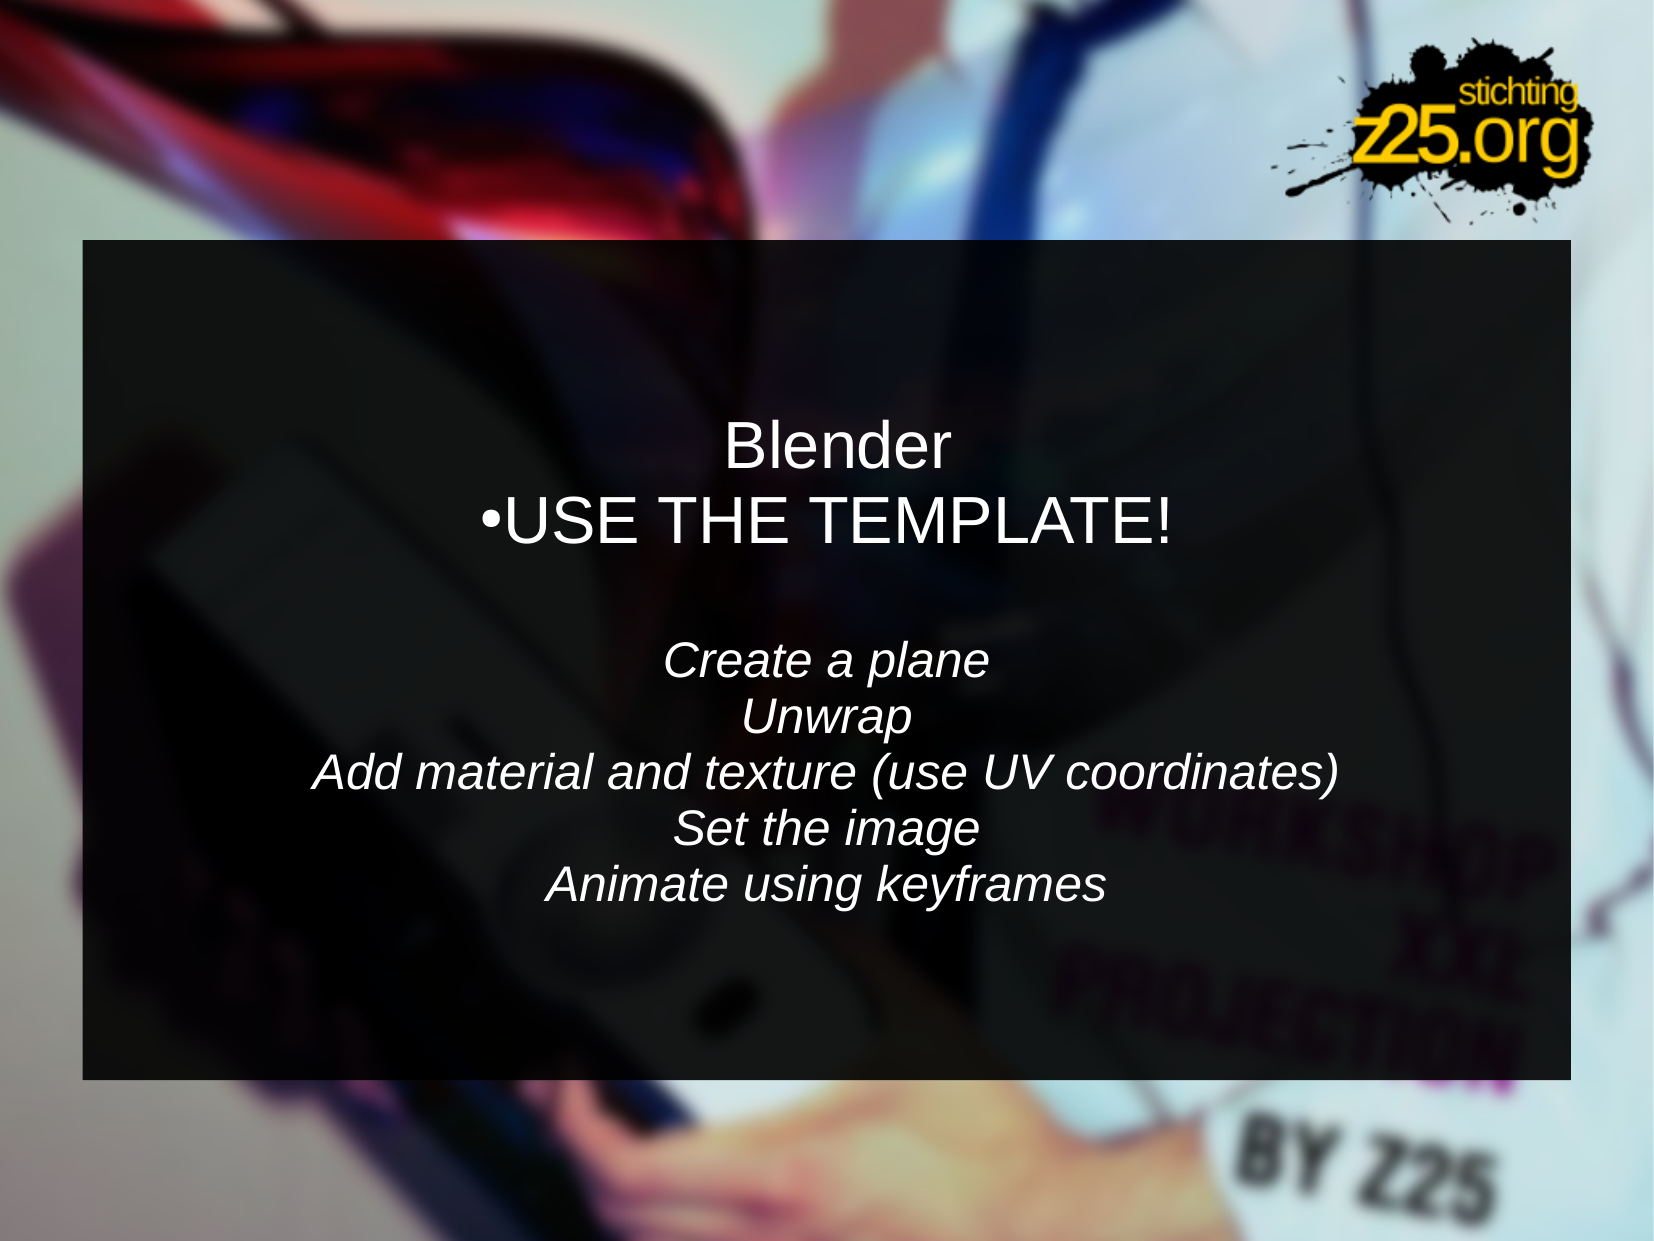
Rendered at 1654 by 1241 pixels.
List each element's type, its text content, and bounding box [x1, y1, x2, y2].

subtitle Blender USE THE TEMPLATE! Create a plane Unwrap Add material and texture (use UV coordinates) Set the image Animate using keyframes [82, 240, 1571, 1081]
picture [0, 0, 1654, 1241]
